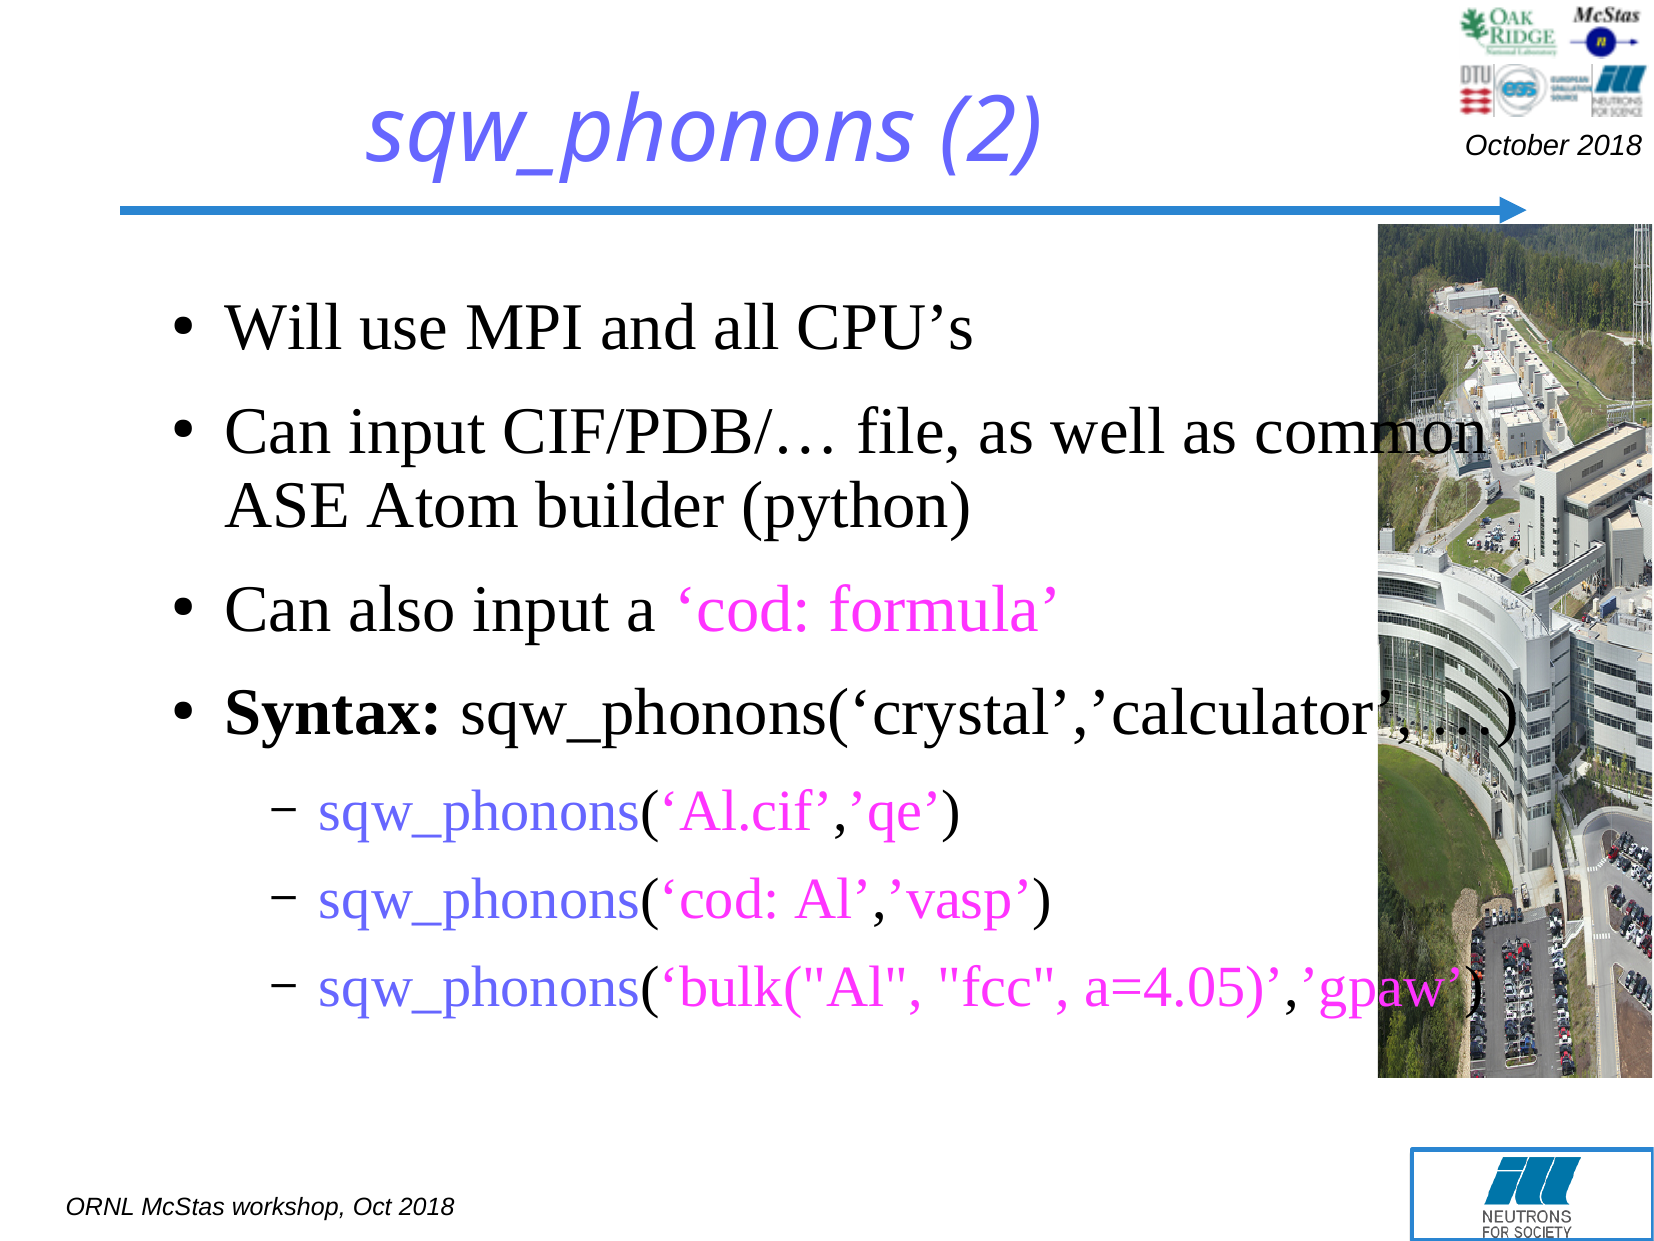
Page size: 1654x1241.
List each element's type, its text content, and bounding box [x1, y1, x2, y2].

picture [1479, 1153, 1583, 1241]
picture [1458, 6, 1650, 59]
title sqw_phonons (2) [82, 49, 1328, 203]
list Will use MPI and all CPU’s Can input CIF/PDB/… file, as well as common ASE Atom builder (python) Can also input a ‘cod: formula’ Syntax: sqw_phonons(‘crystal’,’calculator’, …) sqw_phonons(‘Al.cif’,’qe’) sqw_phonons(‘cod: Al’,’vasp’) sqw_phonons(‘bulk("Al", "fcc", a=4.05)’,’gpaw’) [82, 290, 1571, 1020]
picture [1377, 224, 1653, 1078]
picture [1459, 64, 1649, 117]
